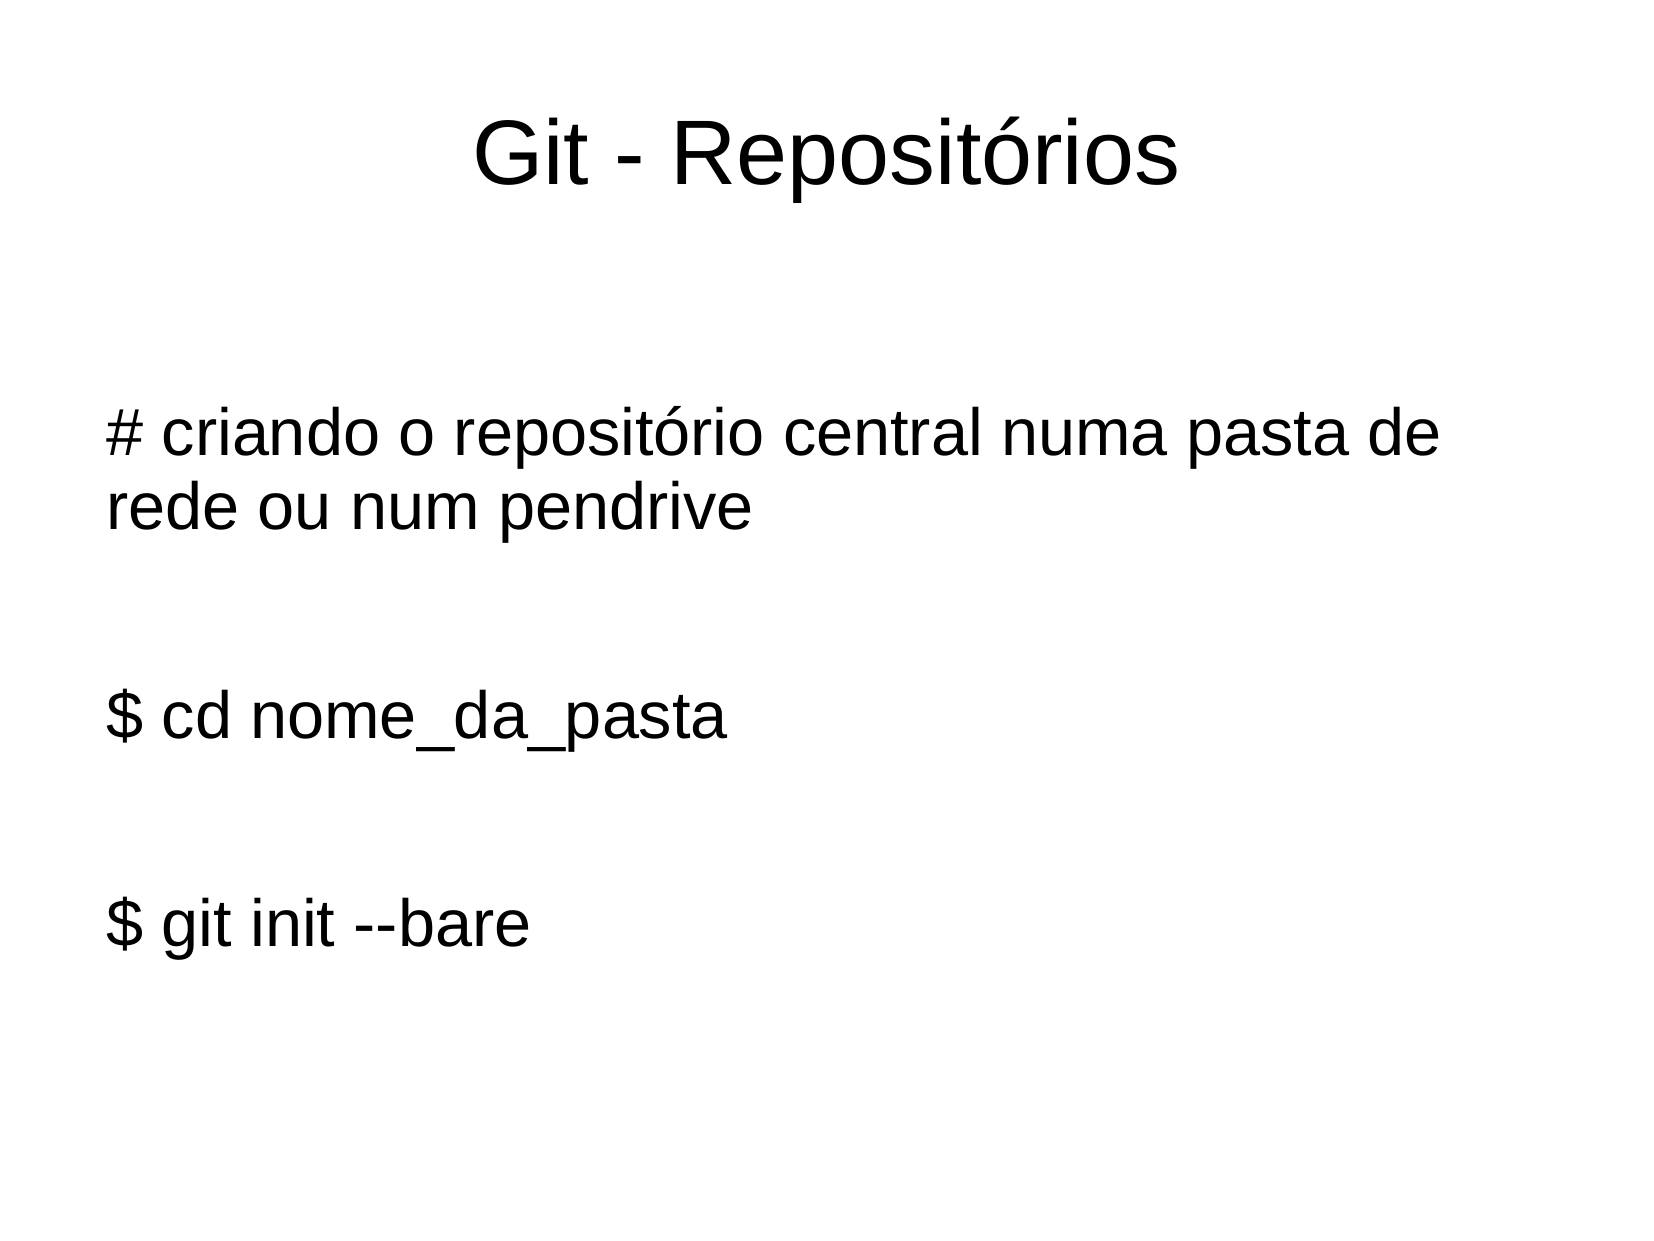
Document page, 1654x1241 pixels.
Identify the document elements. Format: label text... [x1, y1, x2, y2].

list # criando o repositório central numa pasta de rede ou num pendrive $ cd nome_da_pasta $ git init --bare [106, 290, 1572, 1158]
title Git - Repositórios [82, 49, 1571, 257]
